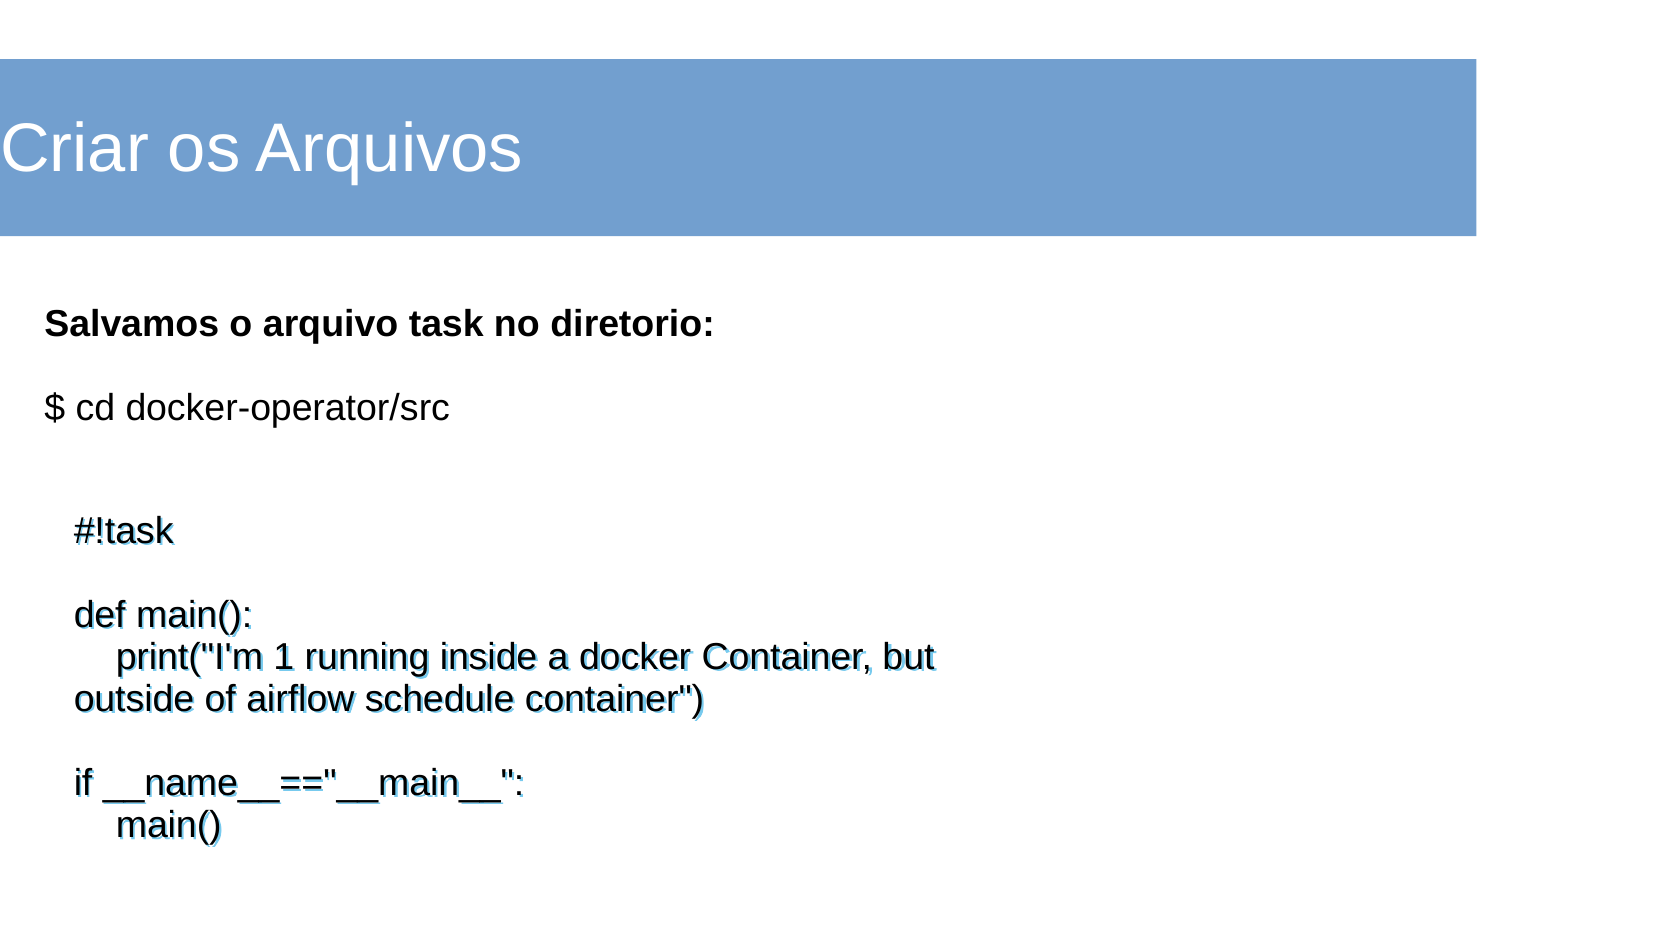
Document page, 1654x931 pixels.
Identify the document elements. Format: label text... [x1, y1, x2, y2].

text_box Salvamos o arquivo task no diretorio: $ cd docker-operator/src [29, 295, 1004, 479]
title Criar os Arquivos [0, 59, 1477, 237]
text_box #!task def main(): print("I'm 1 running inside a docker Container, but outside of airflow schedule container") if __name__=="__main__": main() [59, 501, 1034, 895]
